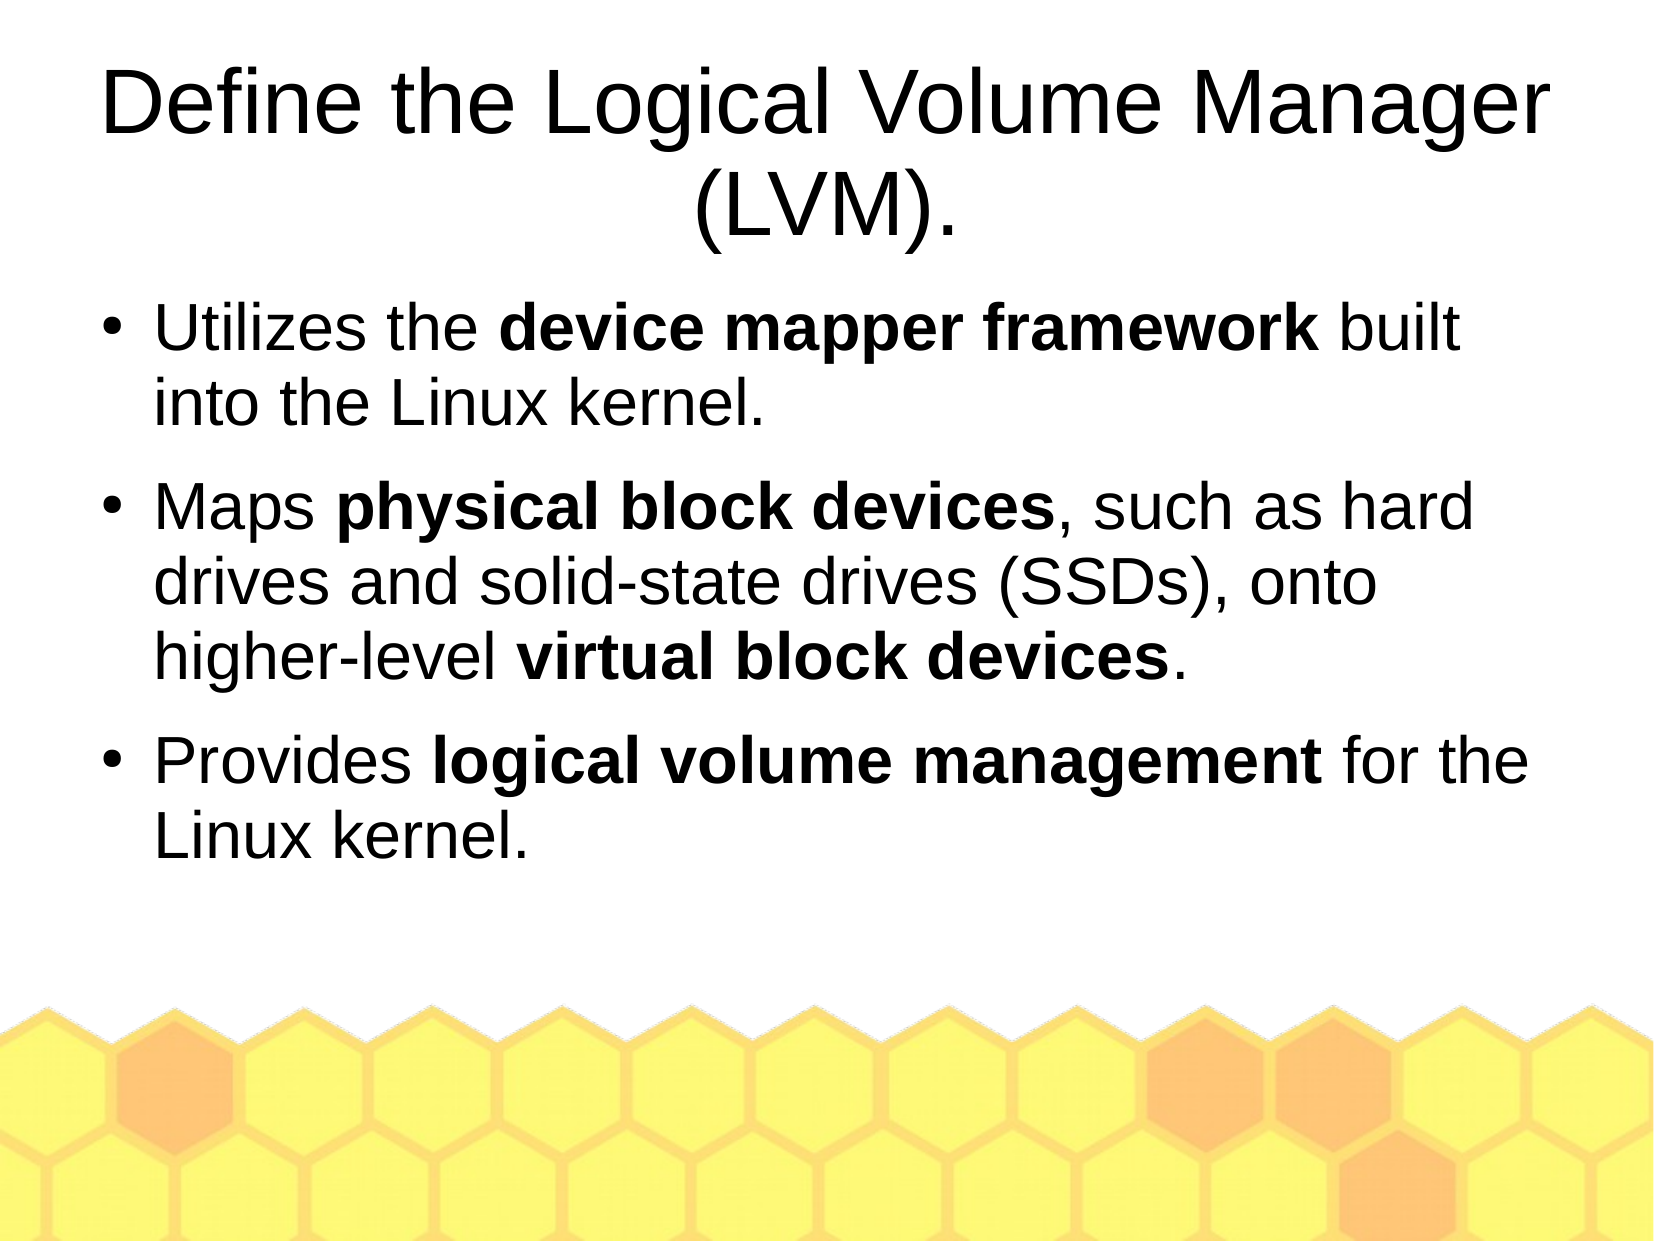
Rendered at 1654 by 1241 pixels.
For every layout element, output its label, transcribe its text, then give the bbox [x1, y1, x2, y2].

title Define the Logical Volume Manager (LVM). [82, 49, 1571, 257]
picture [0, 1001, 1654, 1241]
list Utilizes the device mapper framework built into the Linux kernel. Maps physical block devices, such as hard drives and solid-state drives (SSDs), onto higher-level virtual block devices. Provides logical volume management for the Linux kernel. [82, 290, 1571, 1010]
